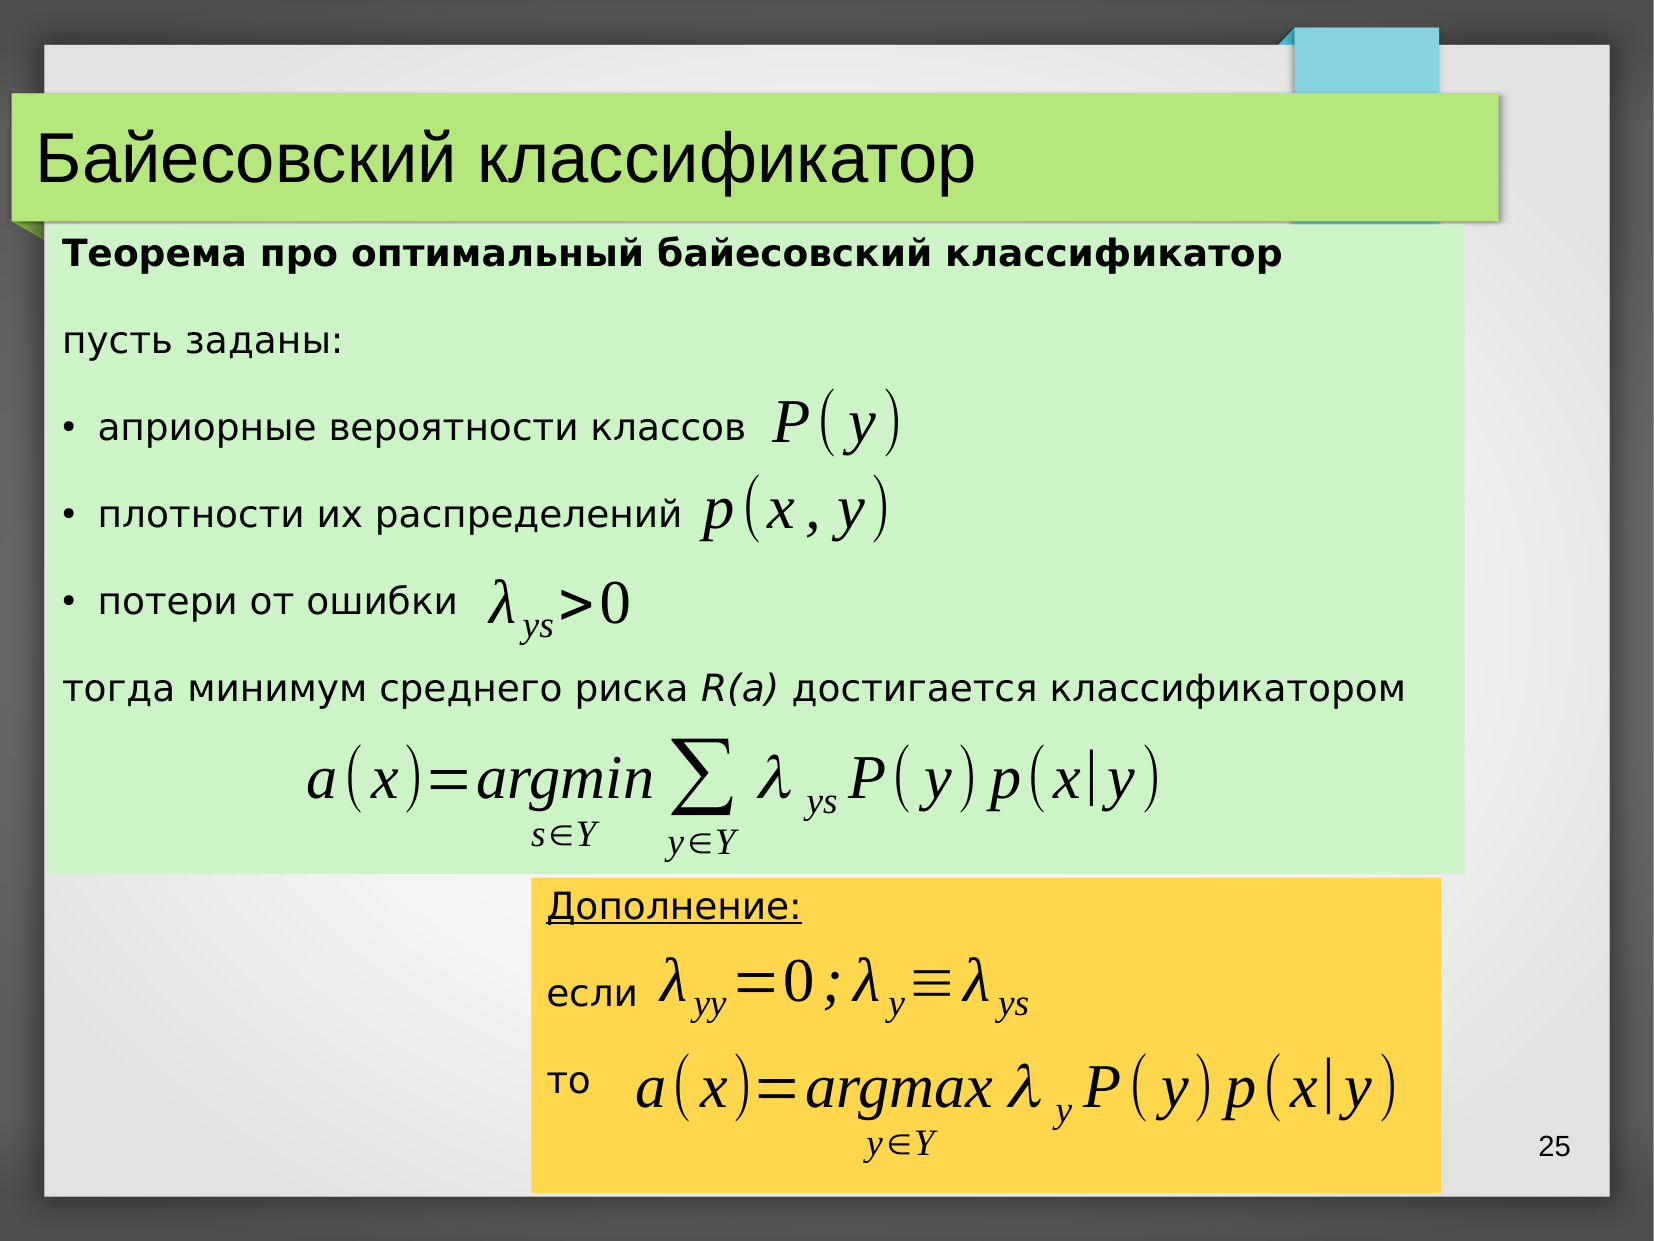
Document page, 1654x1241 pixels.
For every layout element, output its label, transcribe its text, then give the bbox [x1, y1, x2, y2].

chart [762, 385, 910, 461]
chart [628, 1051, 1406, 1163]
picture [0, 0, 1654, 1241]
title Байесовский классификатор [35, 118, 1489, 199]
chart [478, 566, 638, 646]
chart [299, 735, 1170, 863]
text_box Теорема про оптимальный байесовский классификатор пусть заданы: априорные вероятности классов плотности их распределений потери от ошибки тогда минимум среднего риска R(a) достигается классификатором [47, 224, 1465, 875]
chart [691, 472, 898, 548]
chart [649, 944, 1036, 1024]
text_box Дополнение: если то [531, 877, 1441, 1193]
